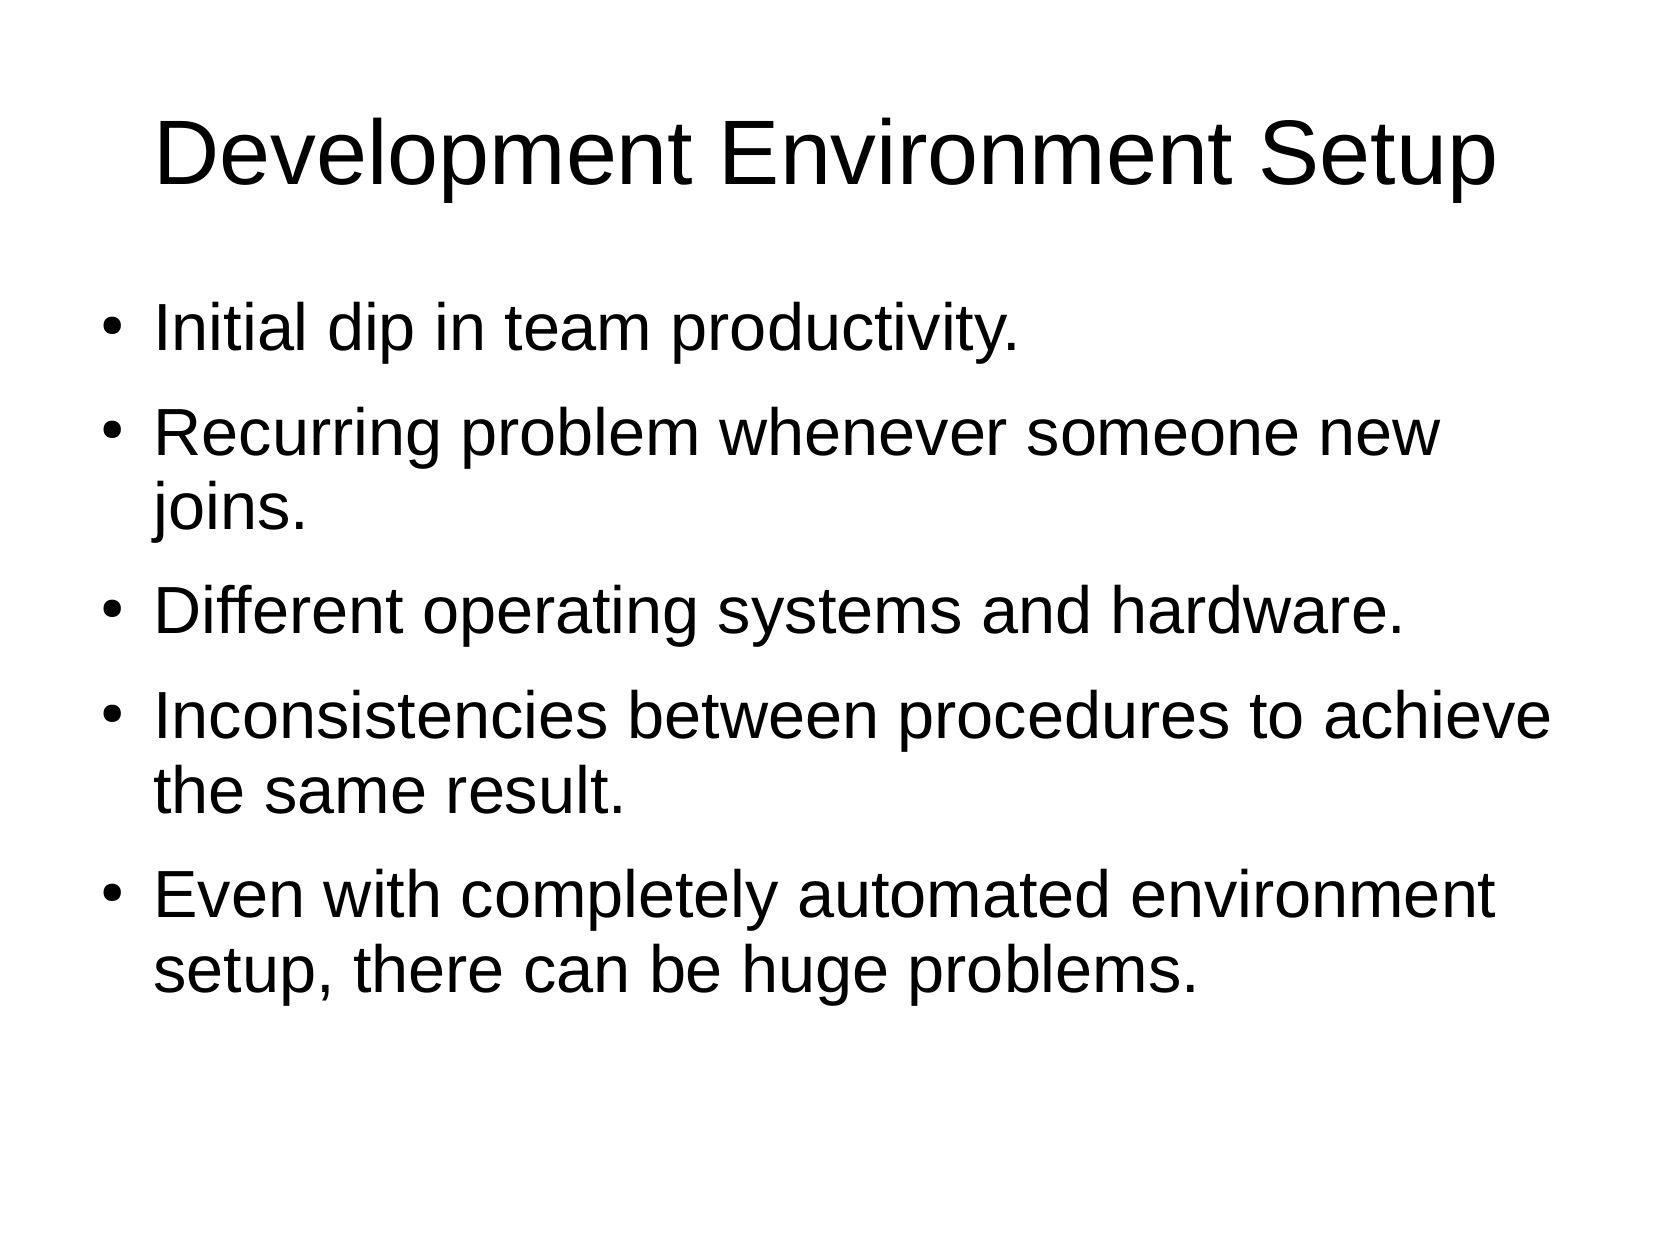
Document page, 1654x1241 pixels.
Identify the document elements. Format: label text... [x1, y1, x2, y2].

title Development Environment Setup [82, 49, 1571, 257]
list Initial dip in team productivity. Recurring problem whenever someone new joins. Different operating systems and hardware. Inconsistencies between procedures to achieve the same result. Even with completely automated environment setup, there can be huge problems. [82, 290, 1571, 1010]
